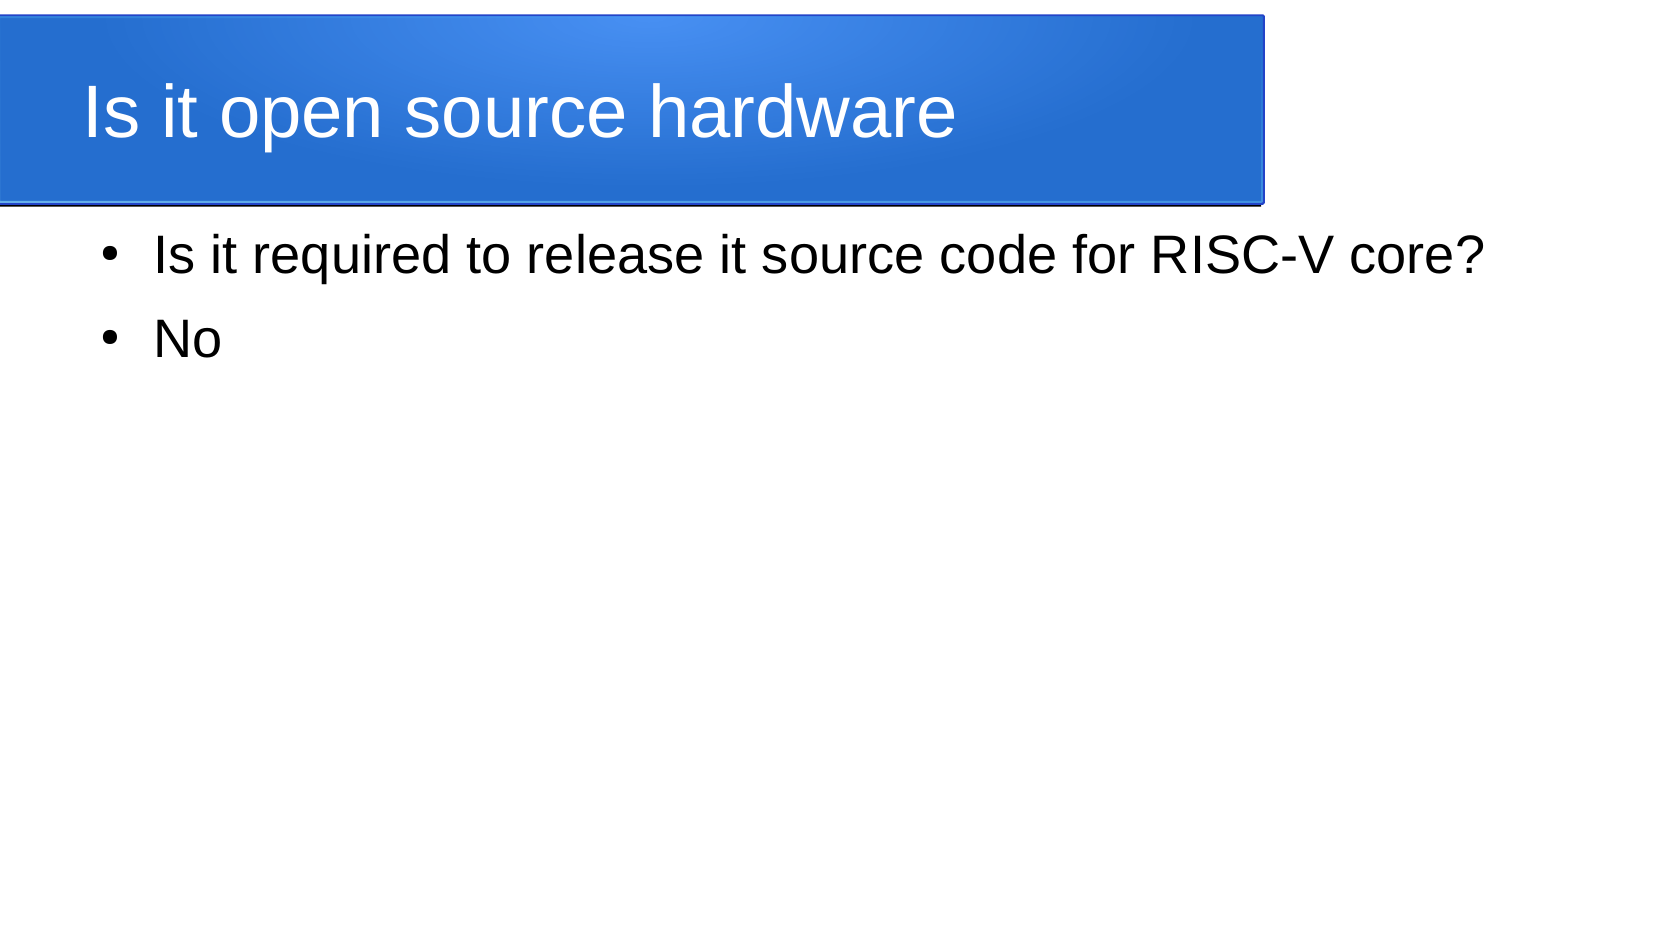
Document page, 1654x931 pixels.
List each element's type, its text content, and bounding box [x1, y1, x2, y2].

title Is it open source hardware [82, 35, 1235, 189]
list Is it required to release it source code for RISC-V core? No [82, 224, 1571, 764]
